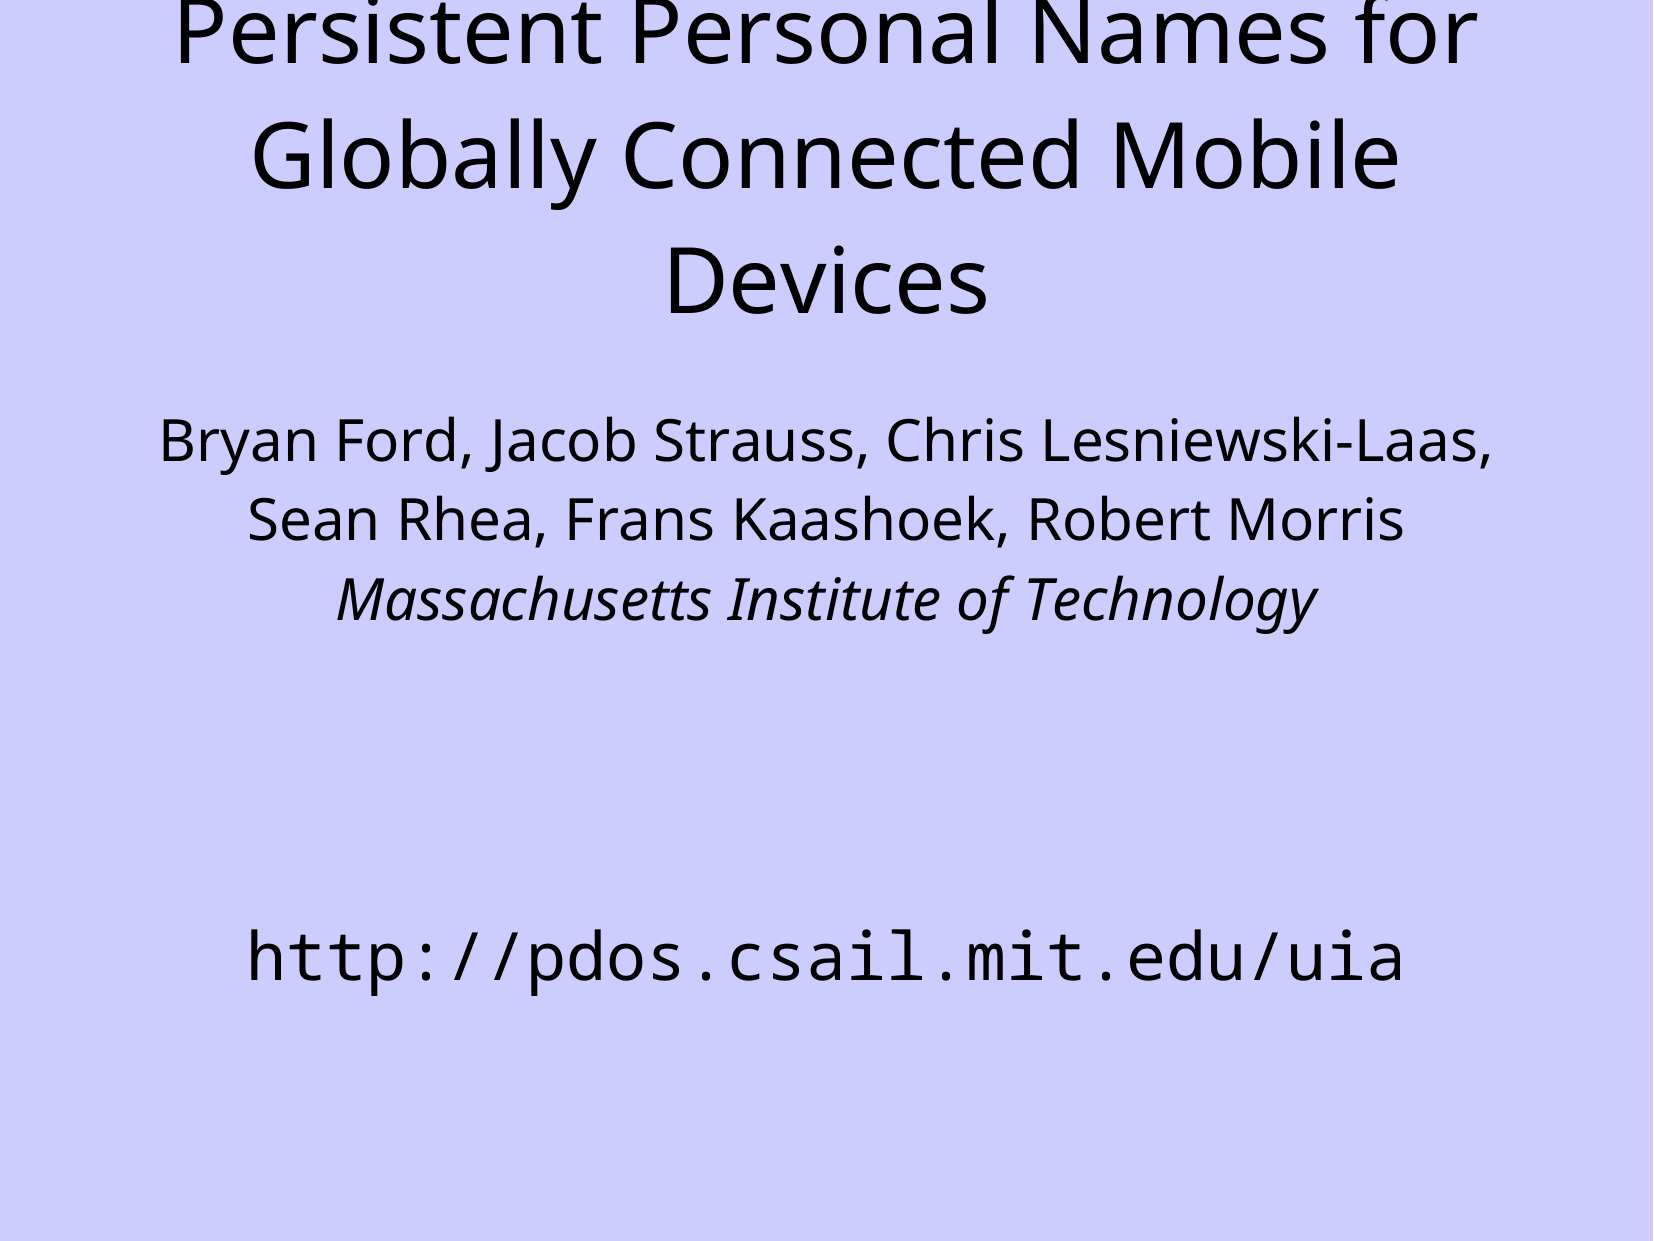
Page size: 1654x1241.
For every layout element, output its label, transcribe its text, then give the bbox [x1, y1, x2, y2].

subtitle Bryan Ford, Jacob Strauss, Chris Lesniewski-Laas, Sean Rhea, Frans Kaashoek, Robert Morris Massachusetts Institute of Technology http://pdos.csail.mit.edu/uia [82, 290, 1571, 1109]
title Persistent Personal Names for Globally Connected Mobile Devices [82, 47, 1571, 260]
